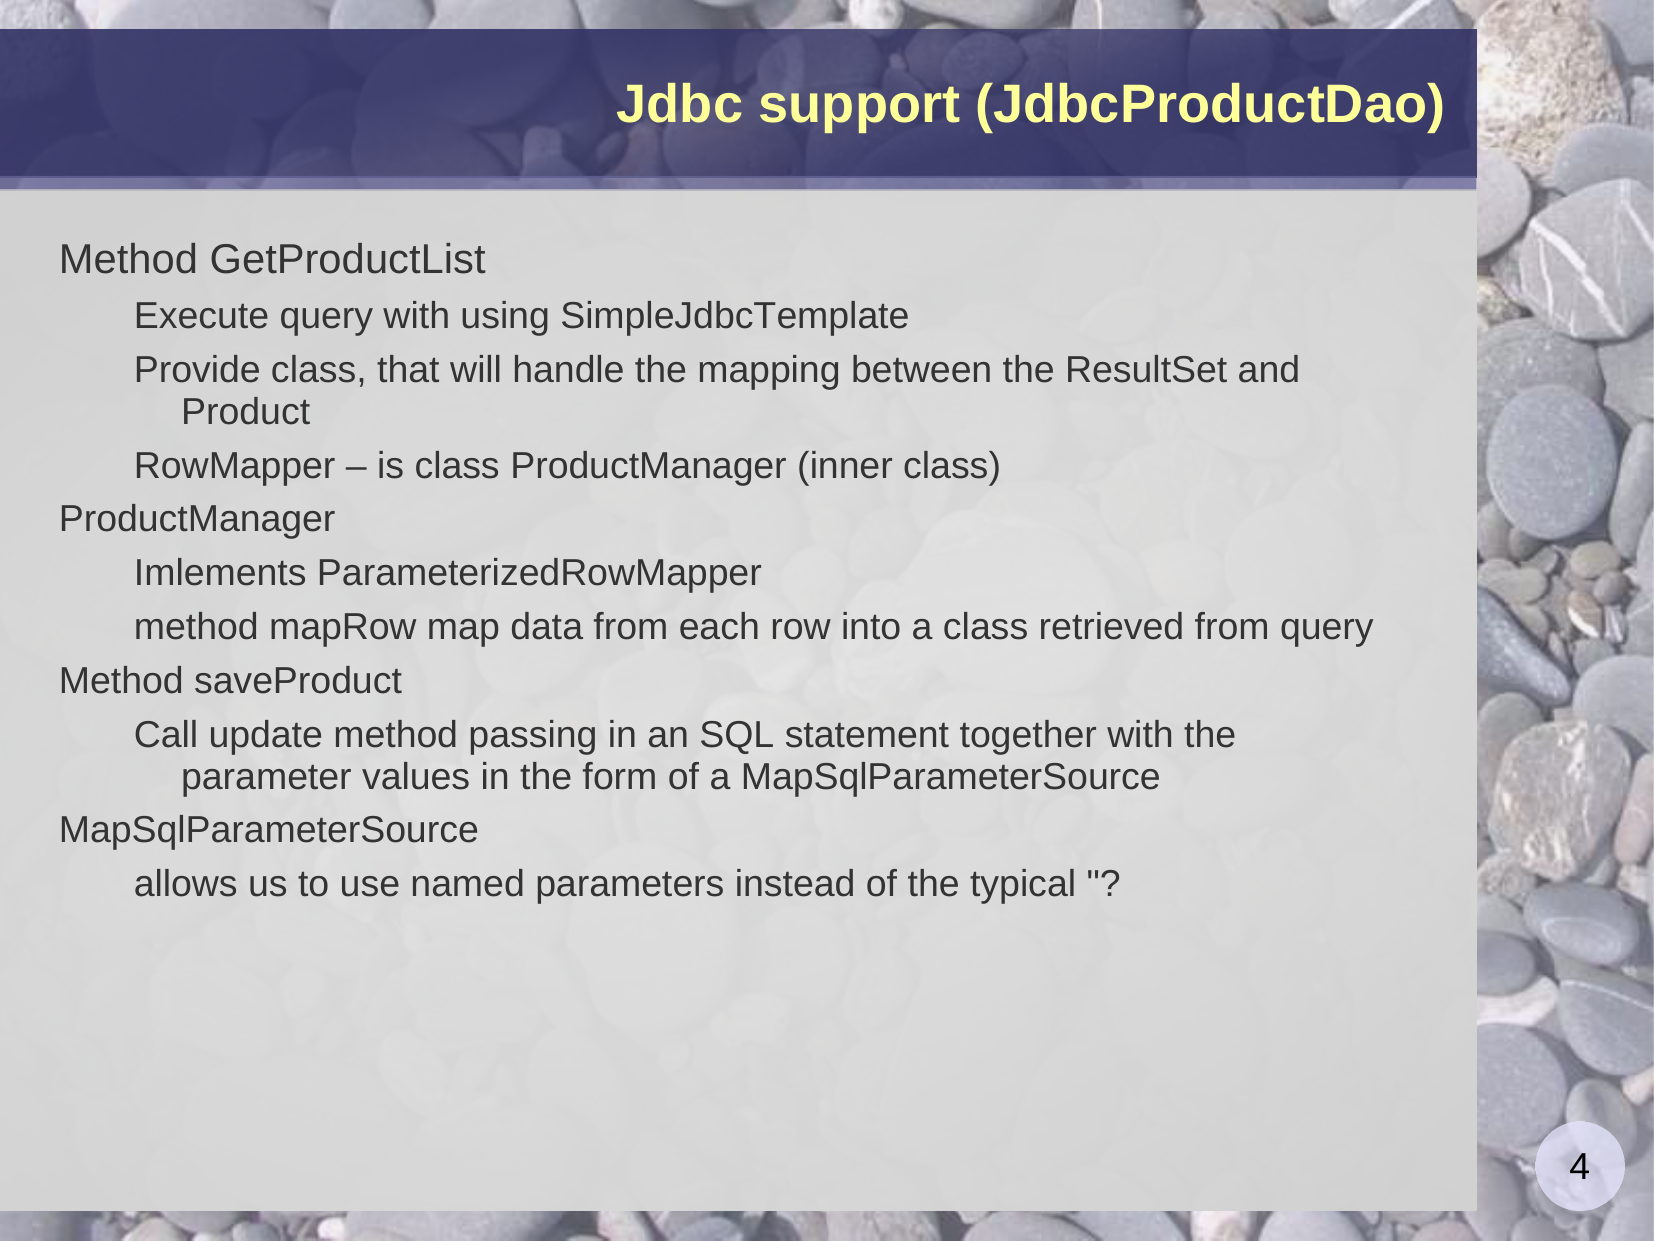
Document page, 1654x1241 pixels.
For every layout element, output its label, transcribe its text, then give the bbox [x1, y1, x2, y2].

title Jdbc support (JdbcProductDao) [29, 59, 1447, 148]
text_box [0, 189, 1477, 1211]
list Method GetProductList Execute query with using SimpleJdbcTemplate Provide class, that will handle the mapping between the ResultSet and Product RowMapper – is class ProductManager (inner class) ProductManager Imlements ParameterizedRowMapper method mapRow map data from each row into a class retrieved from query Method saveProduct Call update method passing in an SQL statement together with the parameter values in the form of a MapSqlParameterSource MapSqlParameterSource allows us to use named parameters instead of the typical "? [59, 236, 1418, 1182]
